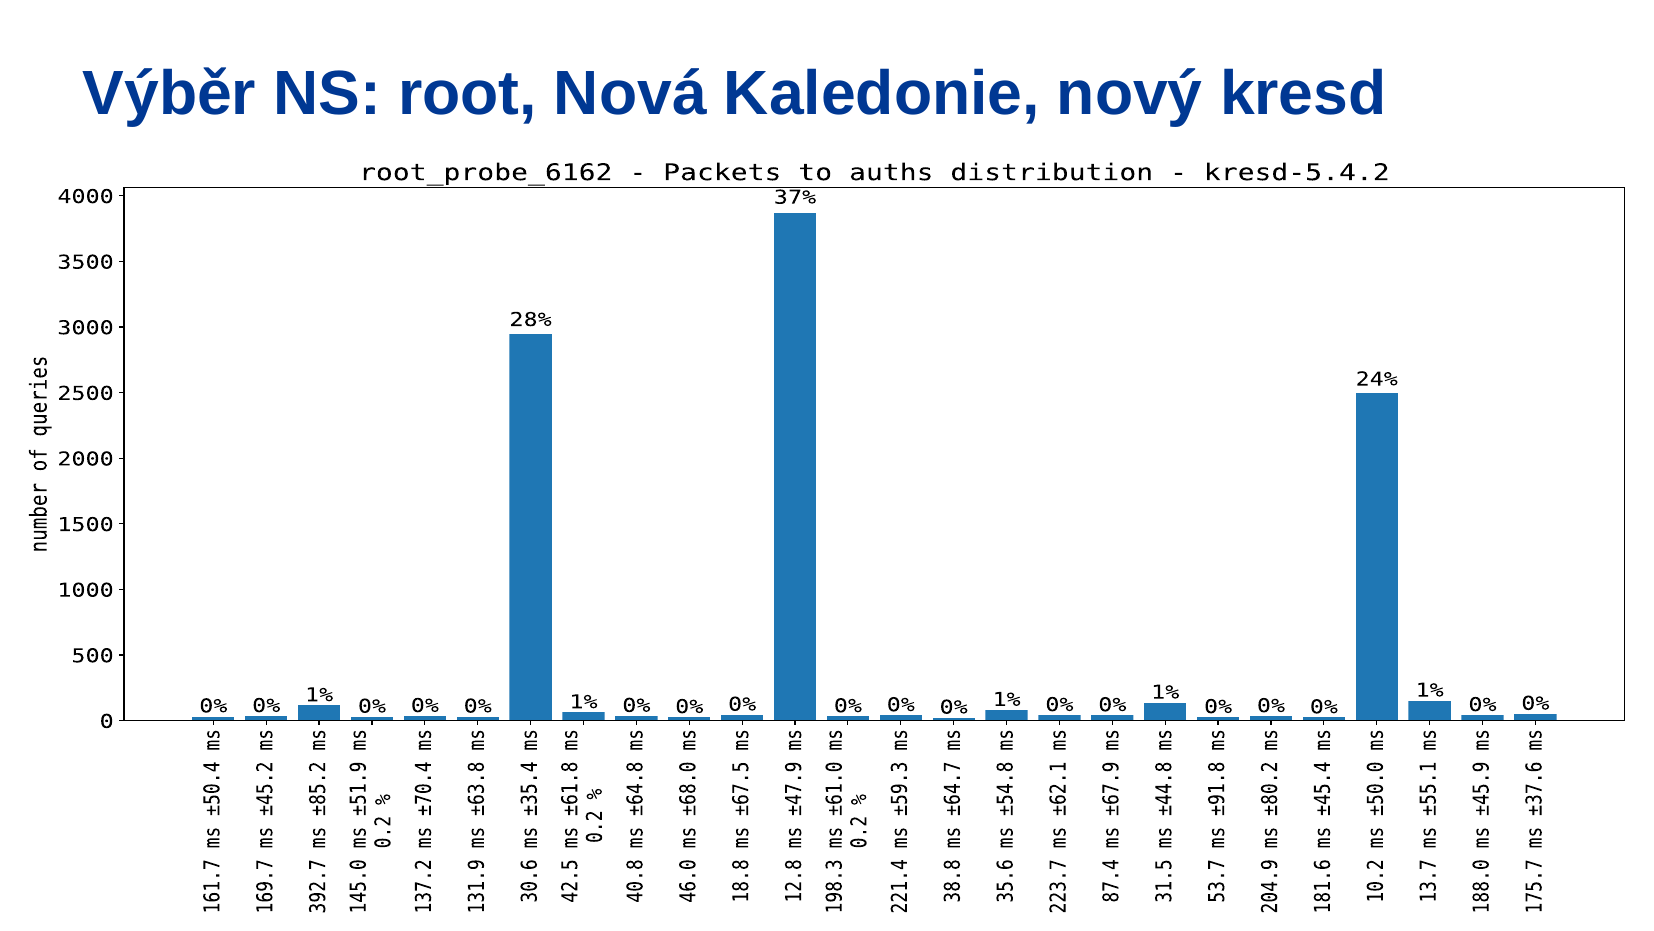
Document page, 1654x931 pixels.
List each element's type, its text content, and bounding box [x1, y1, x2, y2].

title Výběr NS: root, Nová Kaledonie, nový kresd [82, 53, 1571, 133]
picture [17, 153, 1636, 923]
